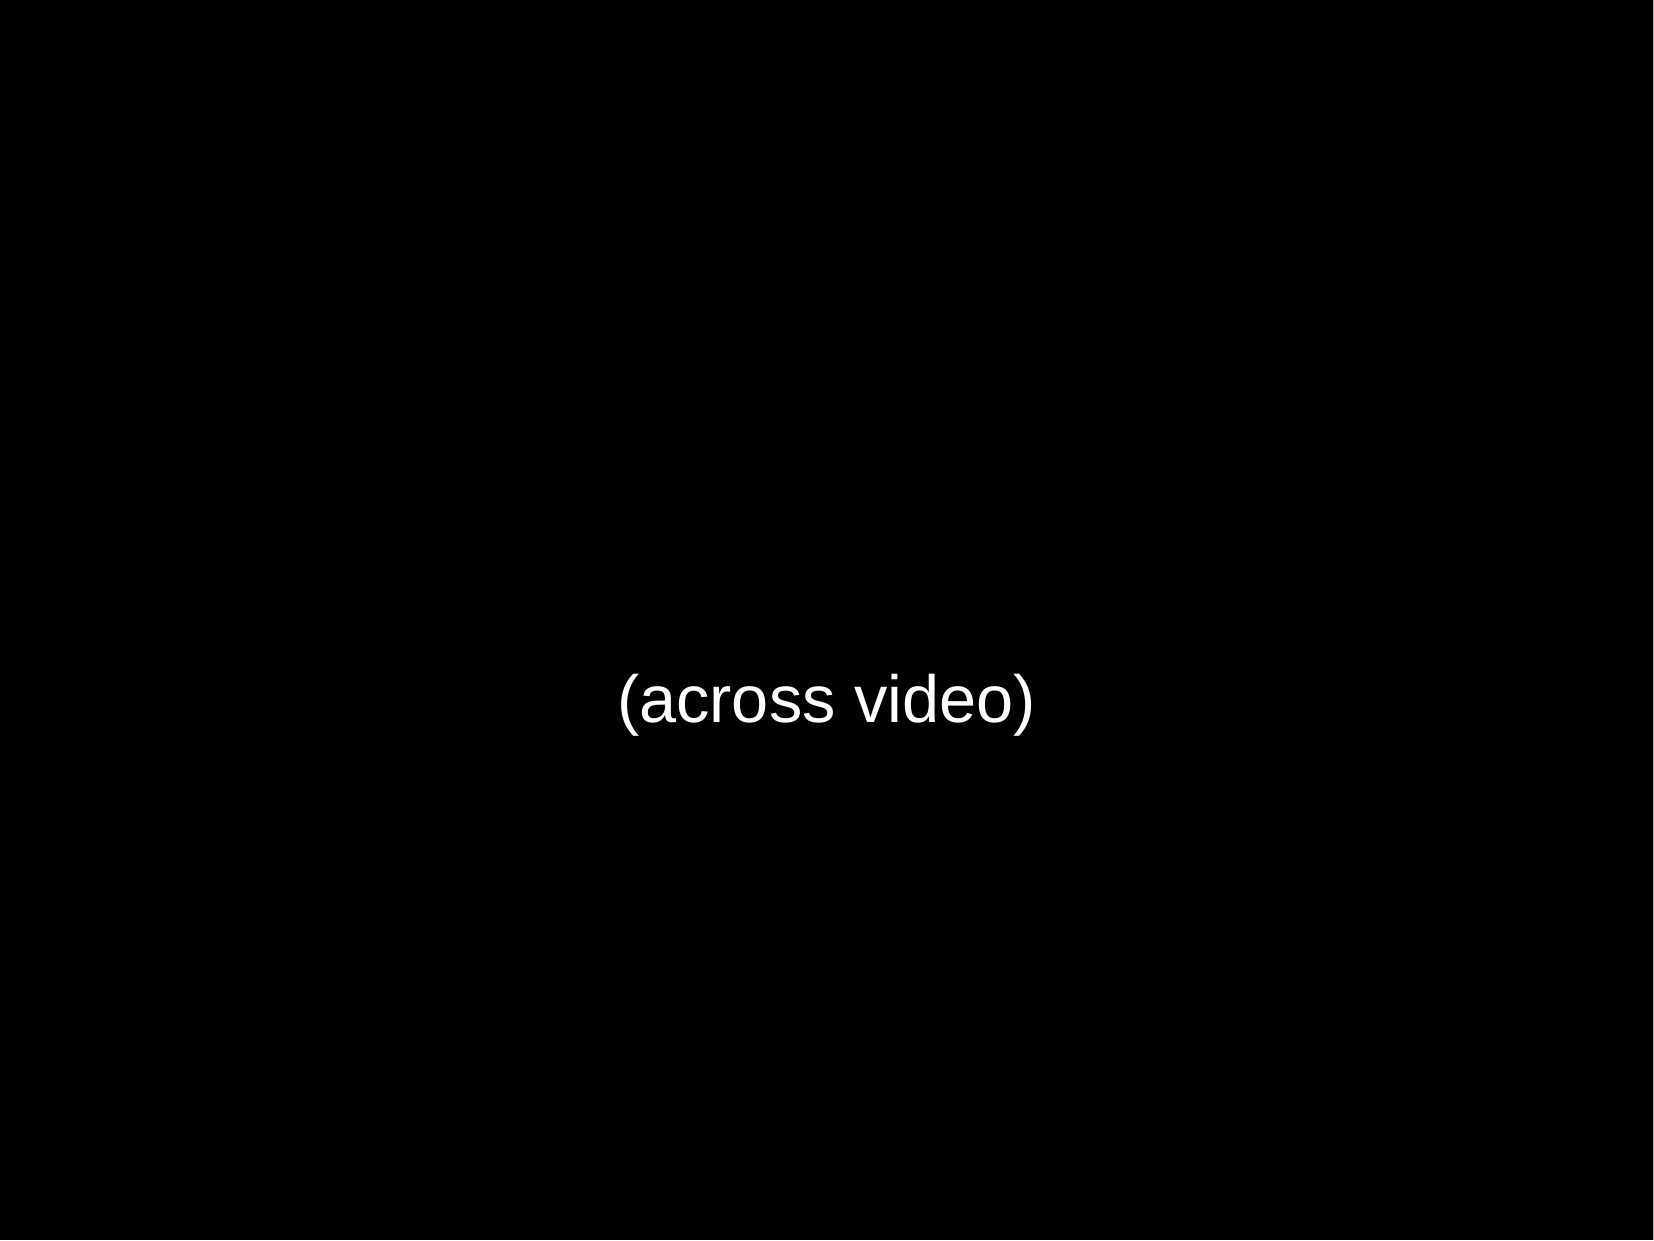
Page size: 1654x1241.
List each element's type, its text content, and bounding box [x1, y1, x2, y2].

subtitle (across video) [82, 297, 1571, 1102]
